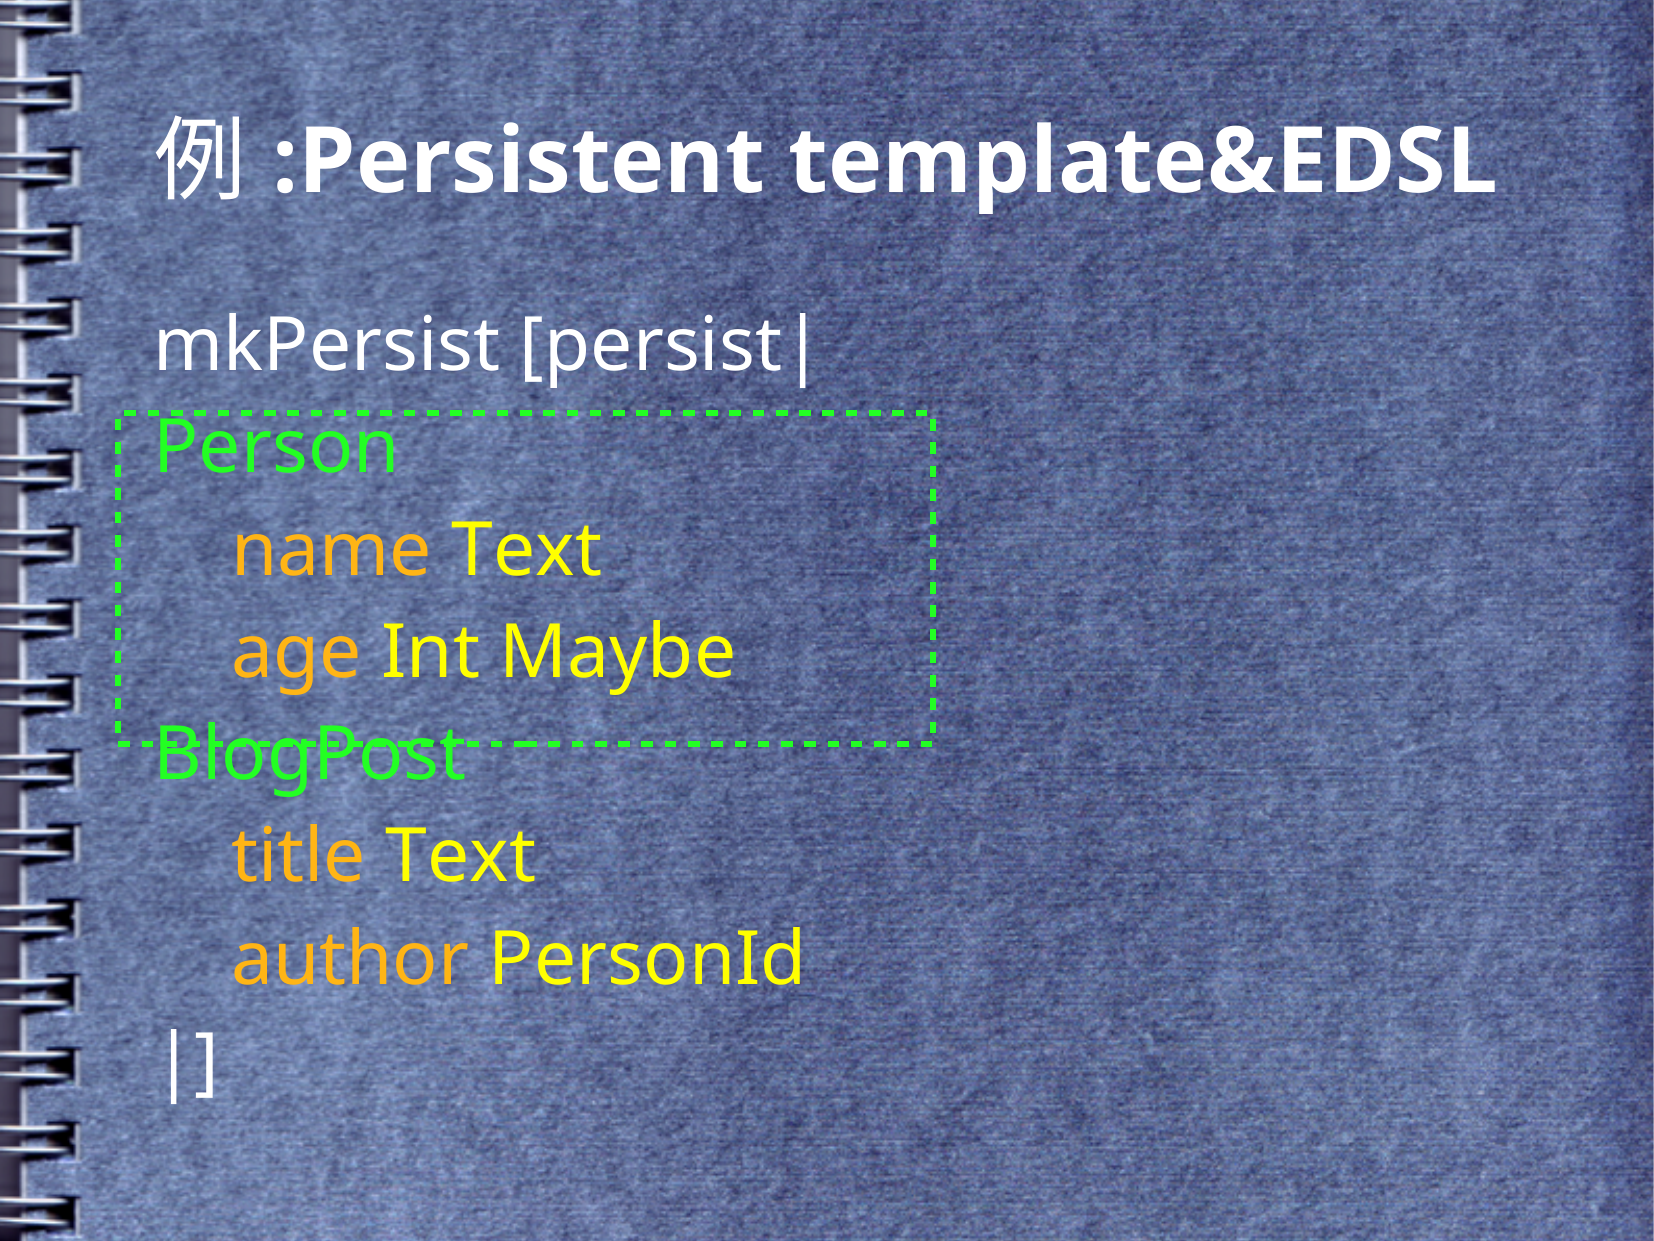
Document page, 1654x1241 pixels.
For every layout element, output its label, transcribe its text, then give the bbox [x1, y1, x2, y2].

title 例:Persistent template&EDSL [82, 49, 1571, 257]
picture [0, 0, 1654, 1241]
list mkPersist [persist| Person name Text age Int Maybe BlogPost title Text author PersonId |] [82, 290, 1571, 1183]
text_box [118, 413, 934, 745]
